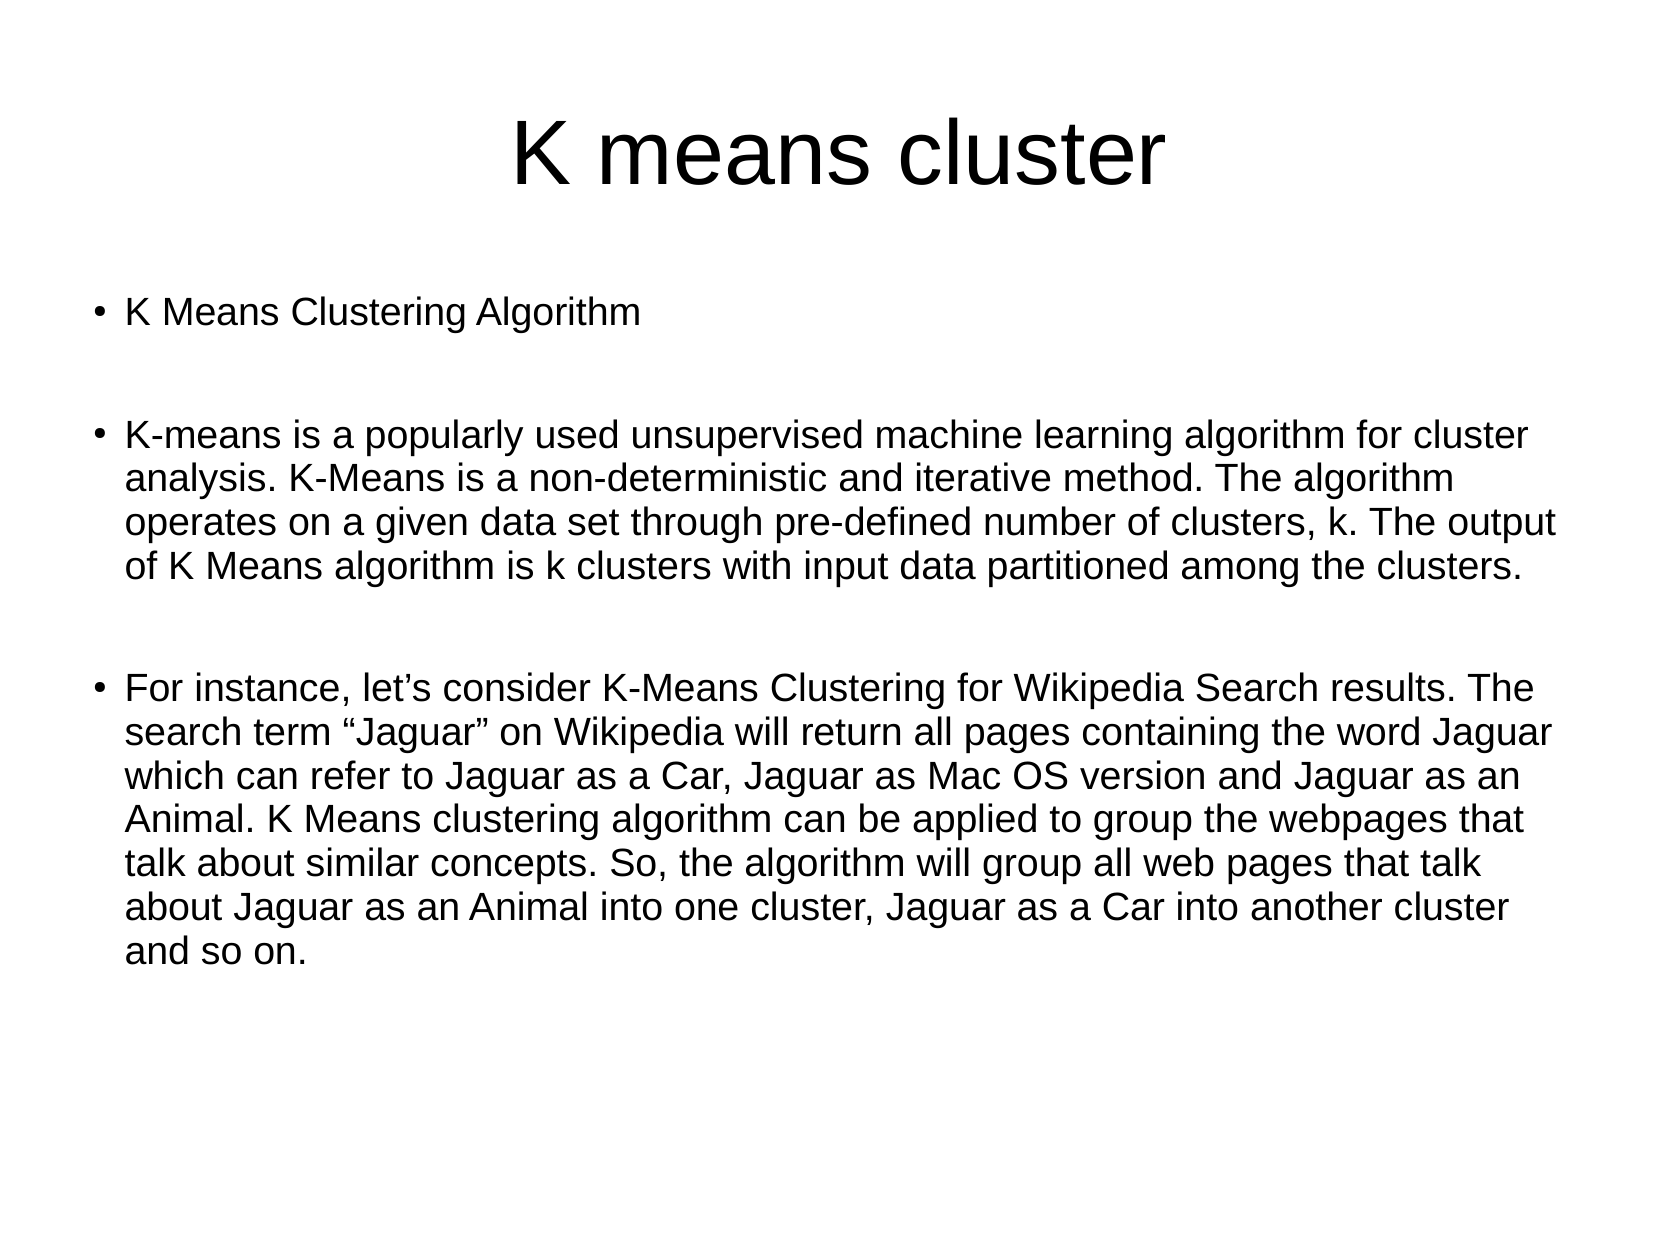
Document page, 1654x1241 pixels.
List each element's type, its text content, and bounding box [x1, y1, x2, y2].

list K Means Clustering Algorithm K-means is a popularly used unsupervised machine learning algorithm for cluster analysis. K-Means is a non-deterministic and iterative method. The algorithm operates on a given data set through pre-defined number of clusters, k. The output of K Means algorithm is k clusters with input data partitioned among the clusters. For instance, let’s consider K-Means Clustering for Wikipedia Search results. The search term “Jaguar” on Wikipedia will return all pages containing the word Jaguar which can refer to Jaguar as a Car, Jaguar as Mac OS version and Jaguar as an Animal. K Means clustering algorithm can be applied to group the webpages that talk about similar concepts. So, the algorithm will group all web pages that talk about Jaguar as an Animal into one cluster, Jaguar as a Car into another cluster and so on. [82, 290, 1571, 1010]
title K means cluster [82, 49, 1571, 257]
